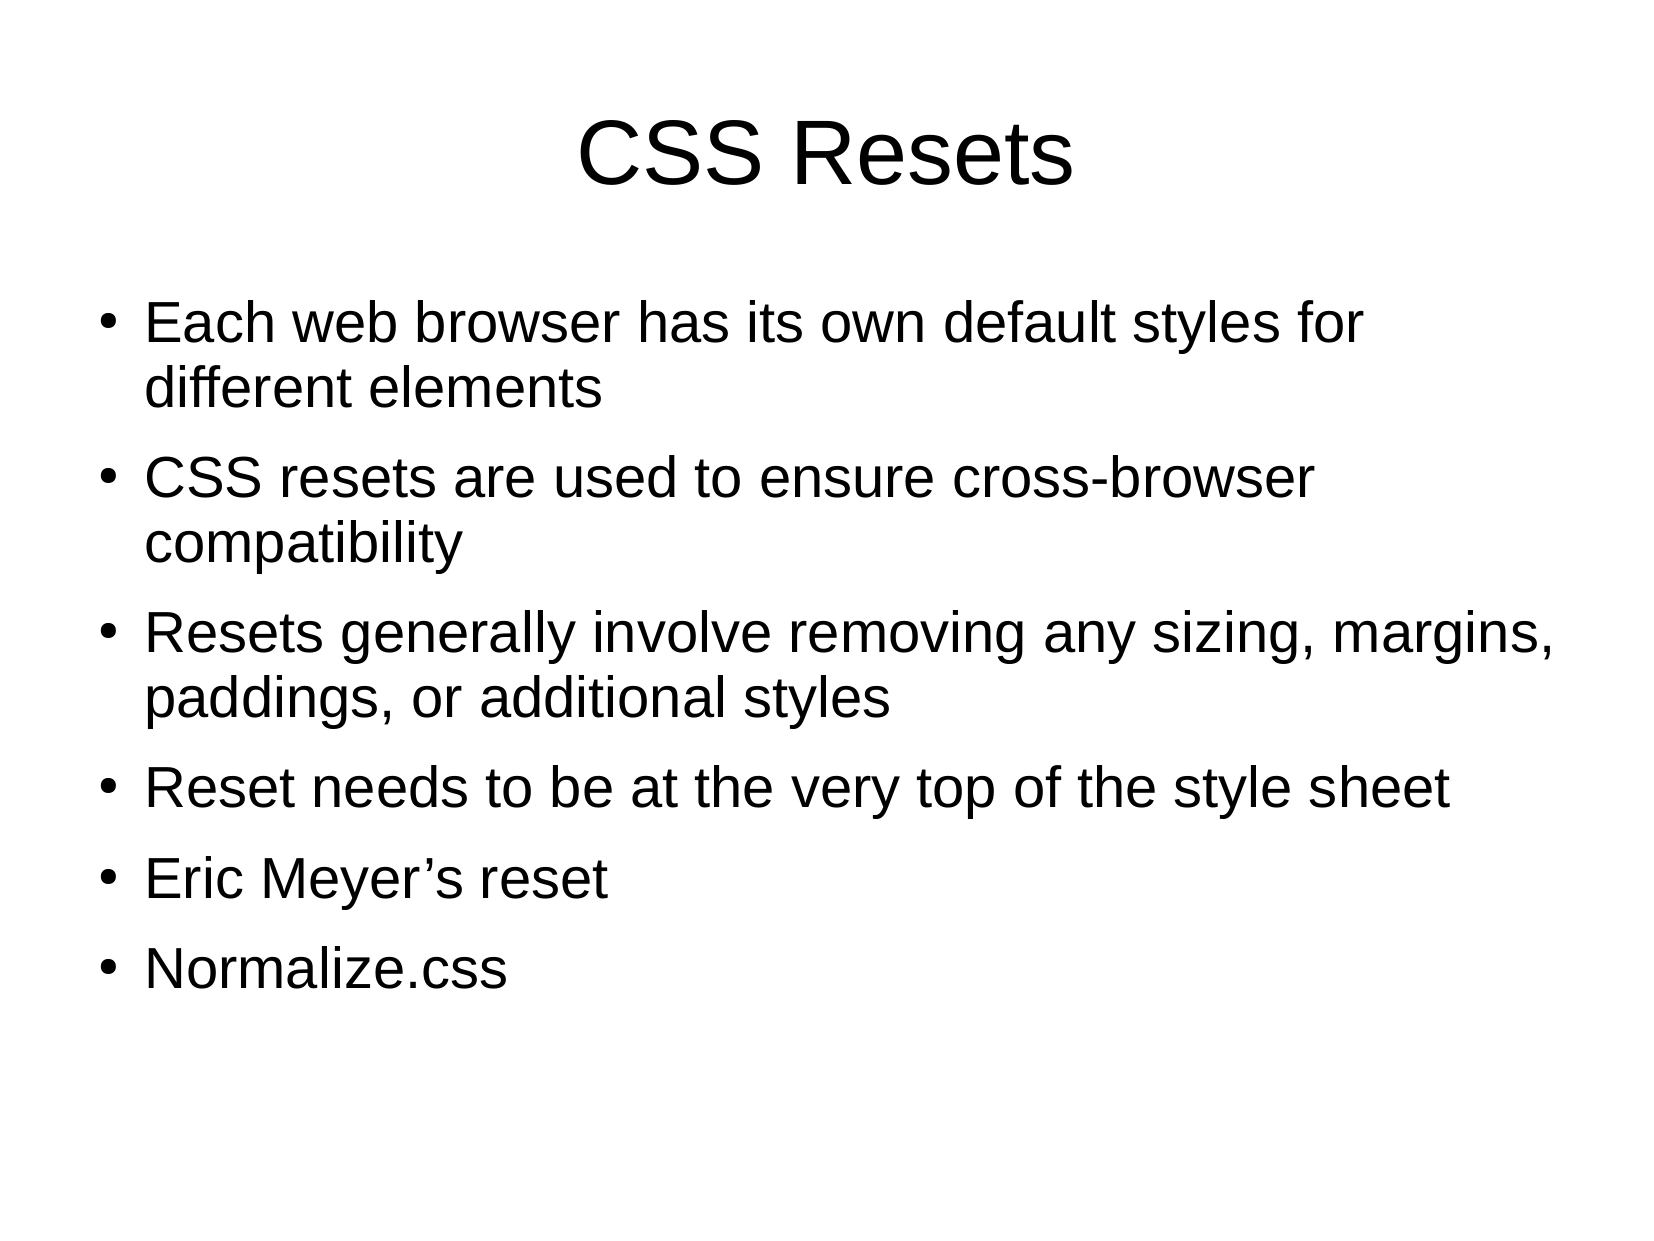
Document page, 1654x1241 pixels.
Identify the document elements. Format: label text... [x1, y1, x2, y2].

list Each web browser has its own default styles for different elements CSS resets are used to ensure cross-browser compatibility Resets generally involve removing any sizing, margins, paddings, or additional styles Reset needs to be at the very top of the style sheet Eric Meyer’s reset Normalize.css [82, 290, 1571, 1010]
title CSS Resets [82, 49, 1571, 257]
